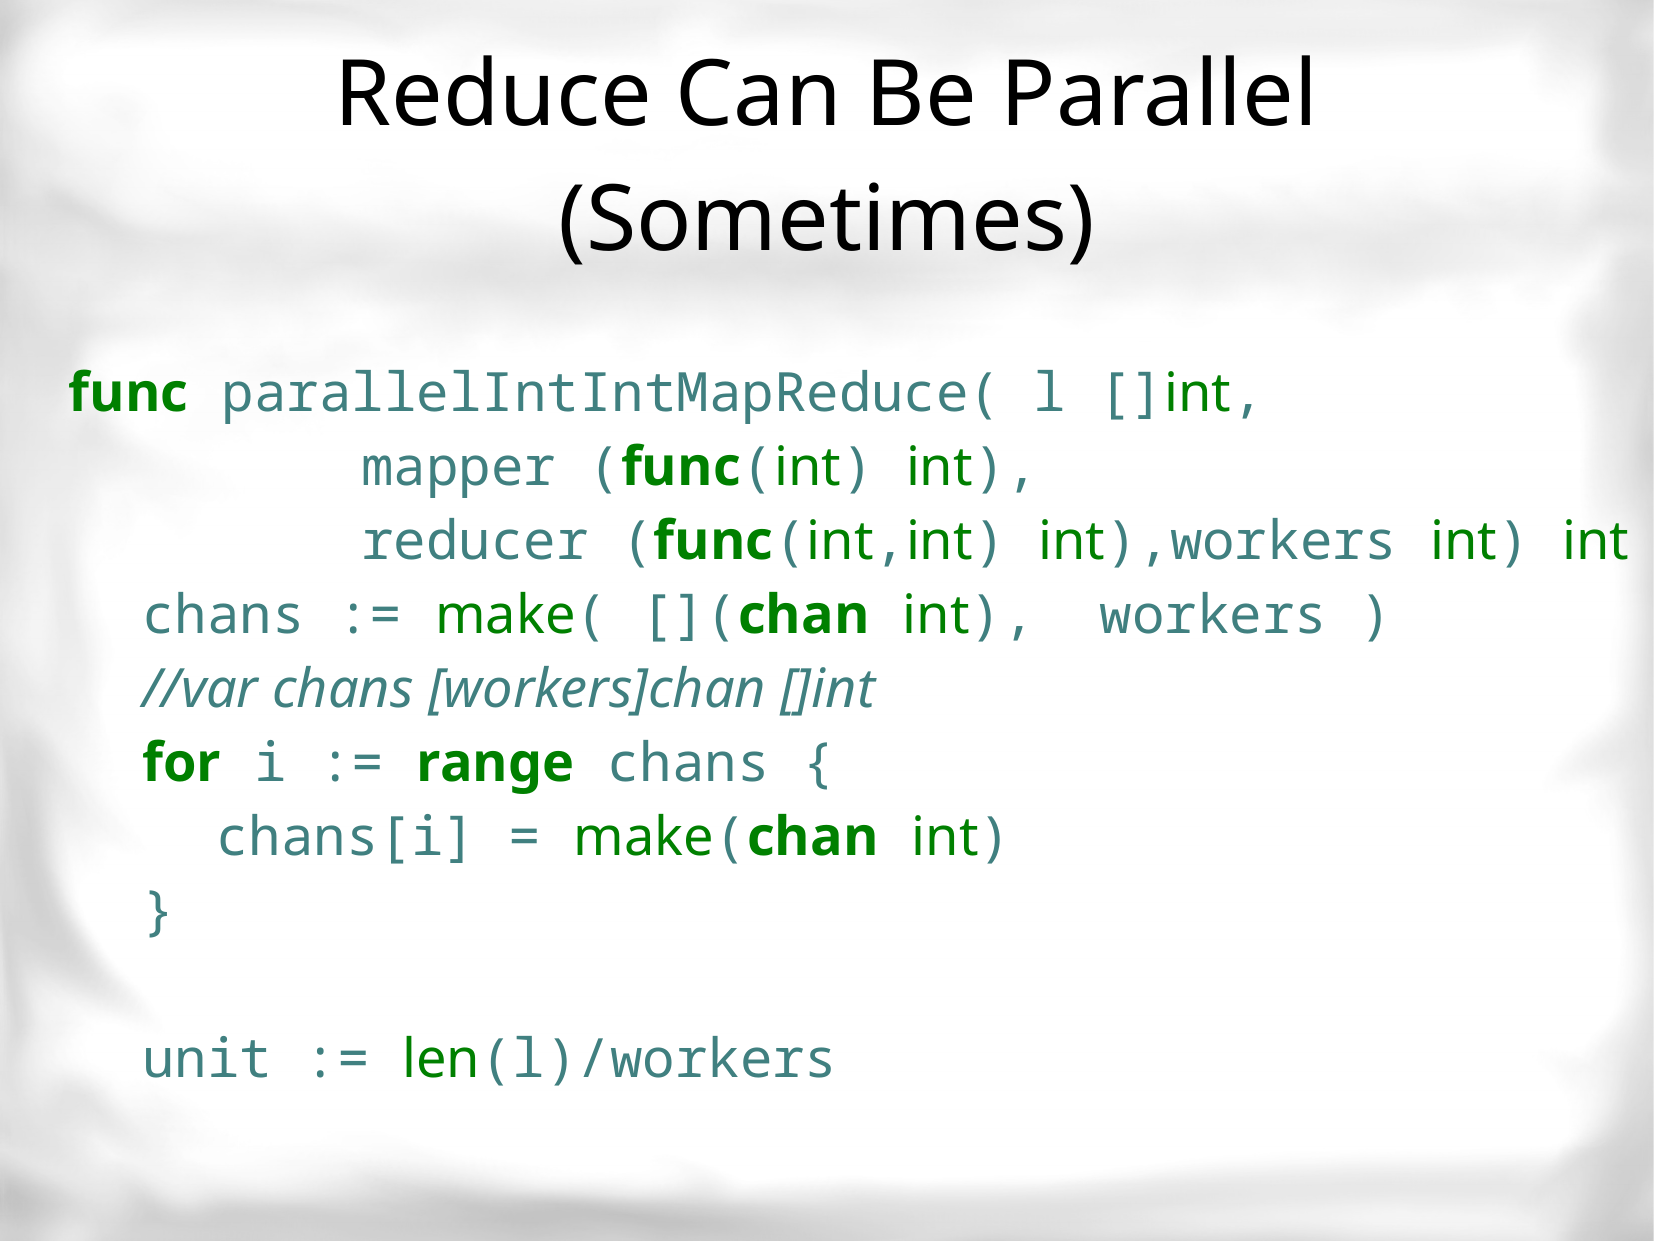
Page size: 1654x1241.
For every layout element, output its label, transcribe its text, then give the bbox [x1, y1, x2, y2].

text_box func parallelIntIntMapReduce( l []int, mapper (func(int) int), reducer (func(int,int) int),workers int) int { chans := make( [](chan int), workers ) //var chans [workers]chan []int for i := range chans { chans[i] = make(chan int) } unit := len(l)/workers [53, 346, 1551, 1033]
title Reduce Can Be Parallel (Sometimes) [82, 49, 1571, 257]
picture [0, 0, 1654, 1241]
